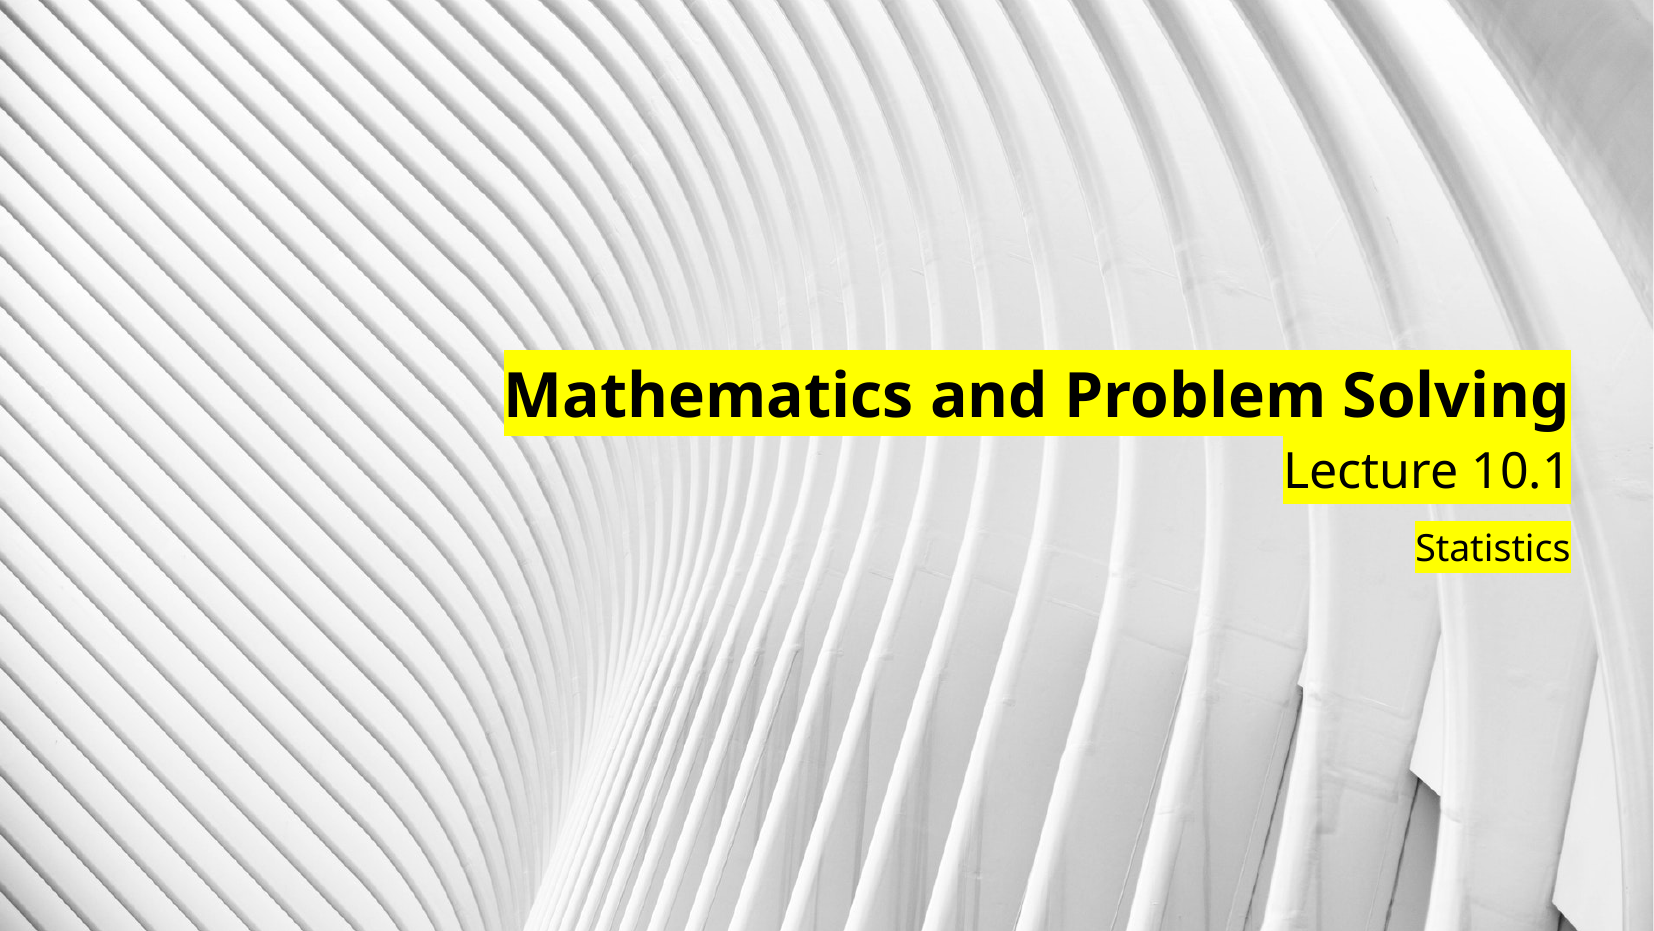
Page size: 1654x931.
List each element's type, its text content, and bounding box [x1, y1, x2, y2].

picture [0, 0, 1654, 931]
list Mathematics and Problem Solving Lecture 10.1 Statistics [82, 37, 1571, 886]
